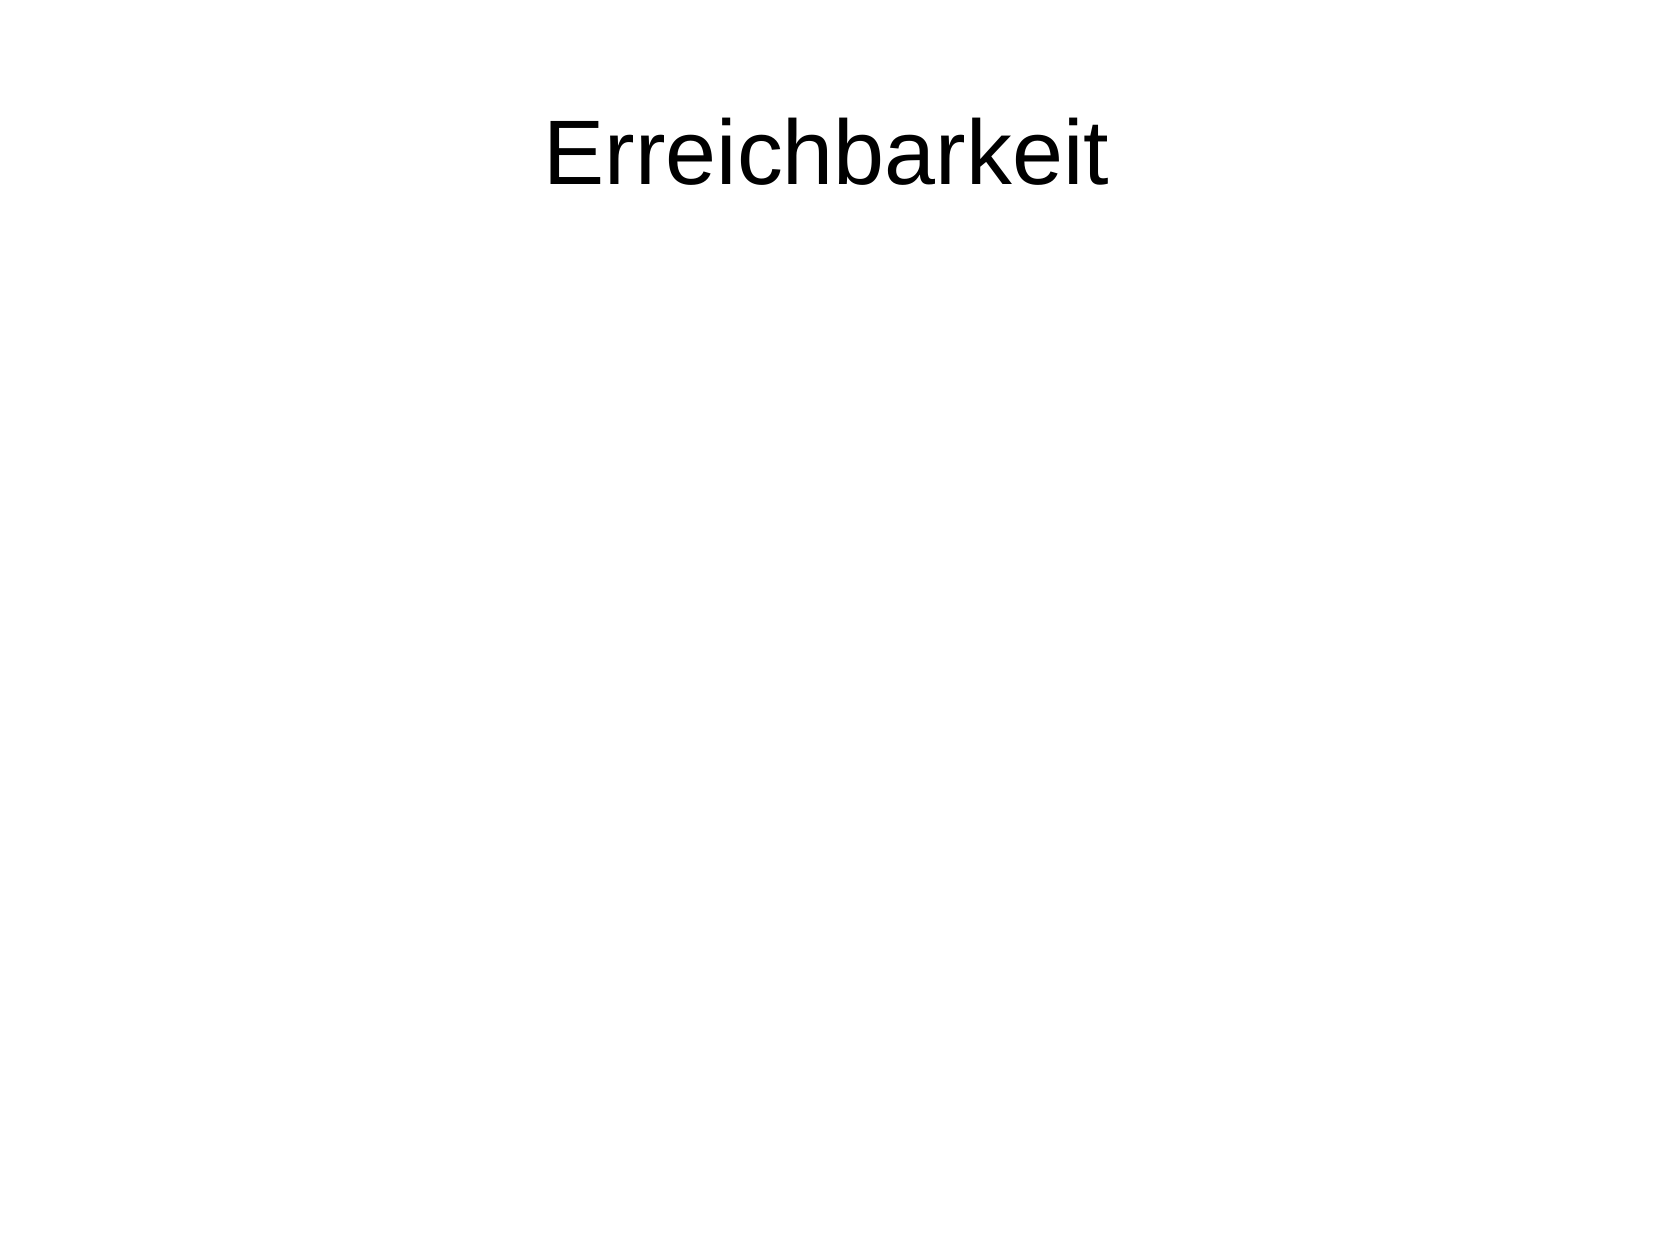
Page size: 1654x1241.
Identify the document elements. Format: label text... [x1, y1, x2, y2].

title Erreichbarkeit [82, 49, 1571, 257]
